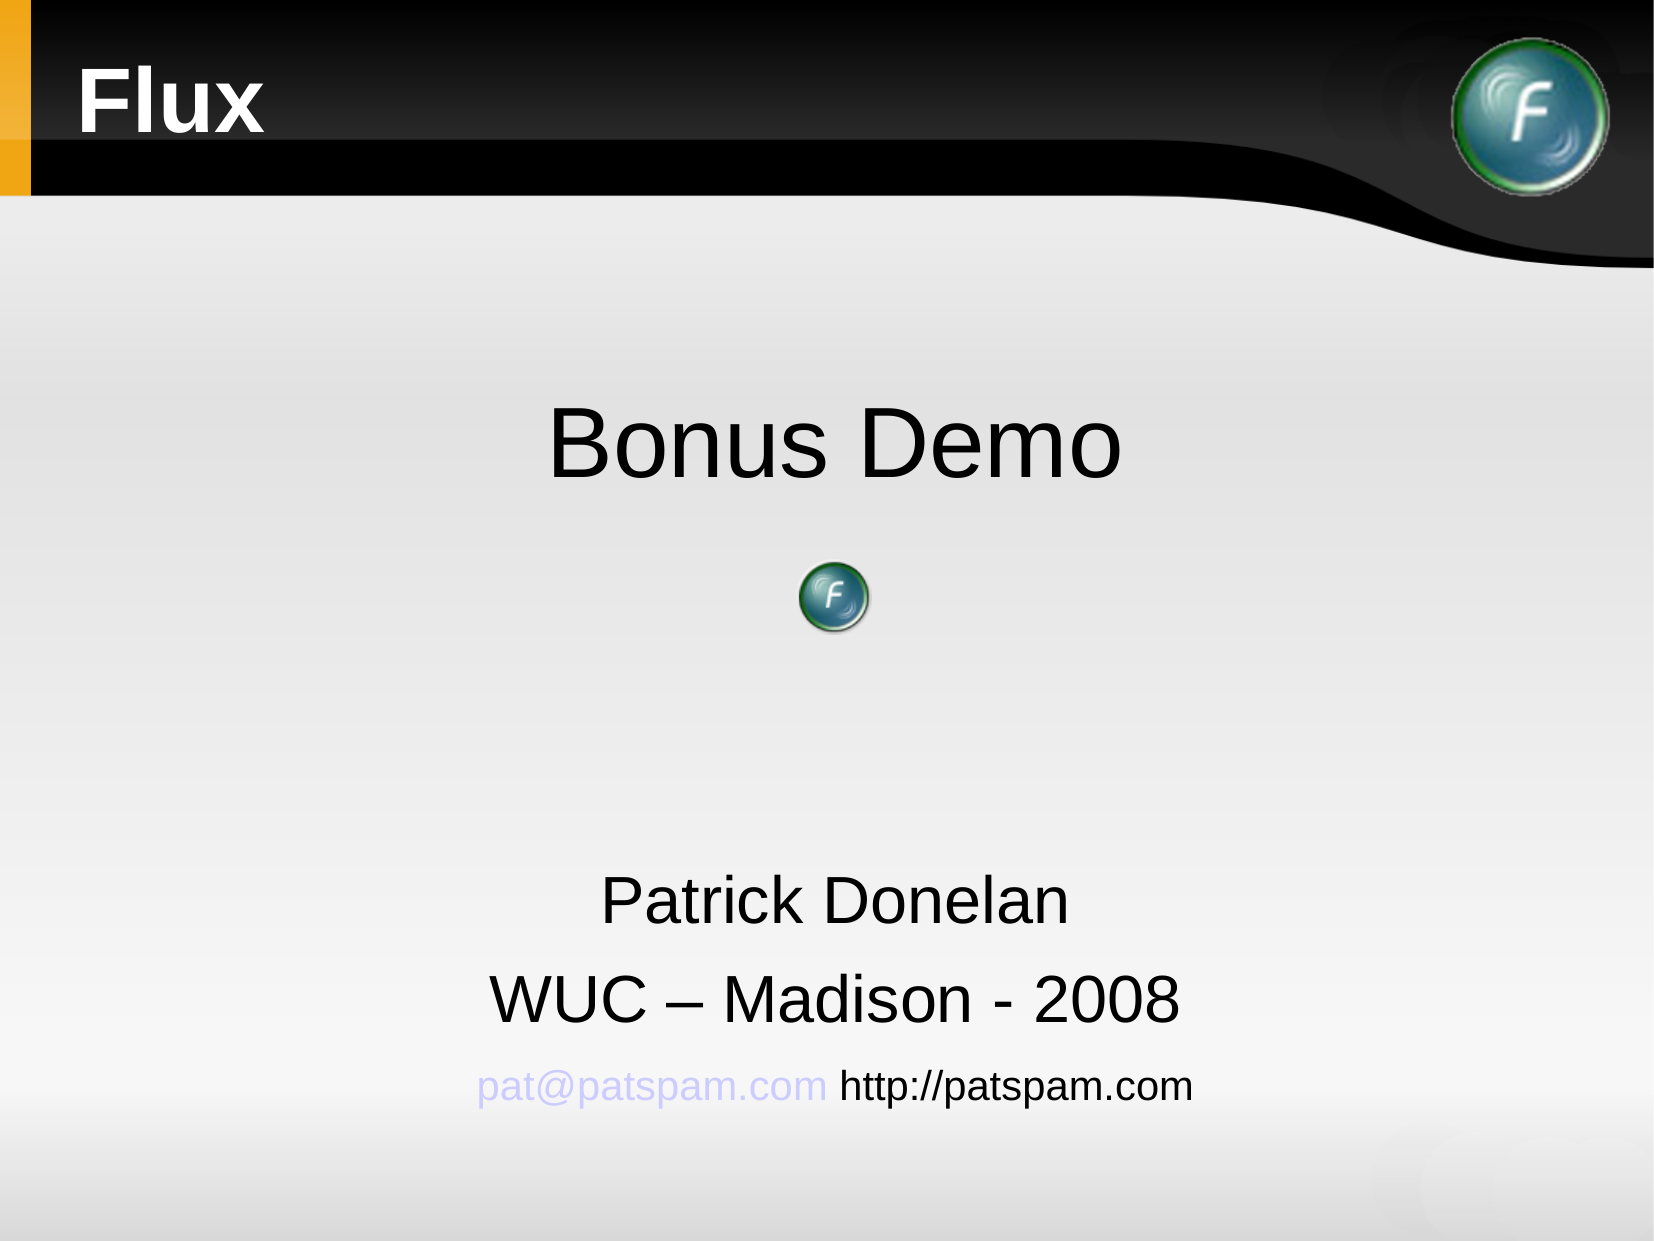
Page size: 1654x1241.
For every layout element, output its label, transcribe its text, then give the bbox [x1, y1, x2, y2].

list Bonus Demo Patrick Donelan WUC – Madison - 2008 pat@patspam.com http://patspam.com [82, 290, 1571, 1110]
title Flux [76, 0, 1565, 208]
picture [0, 0, 1654, 1241]
